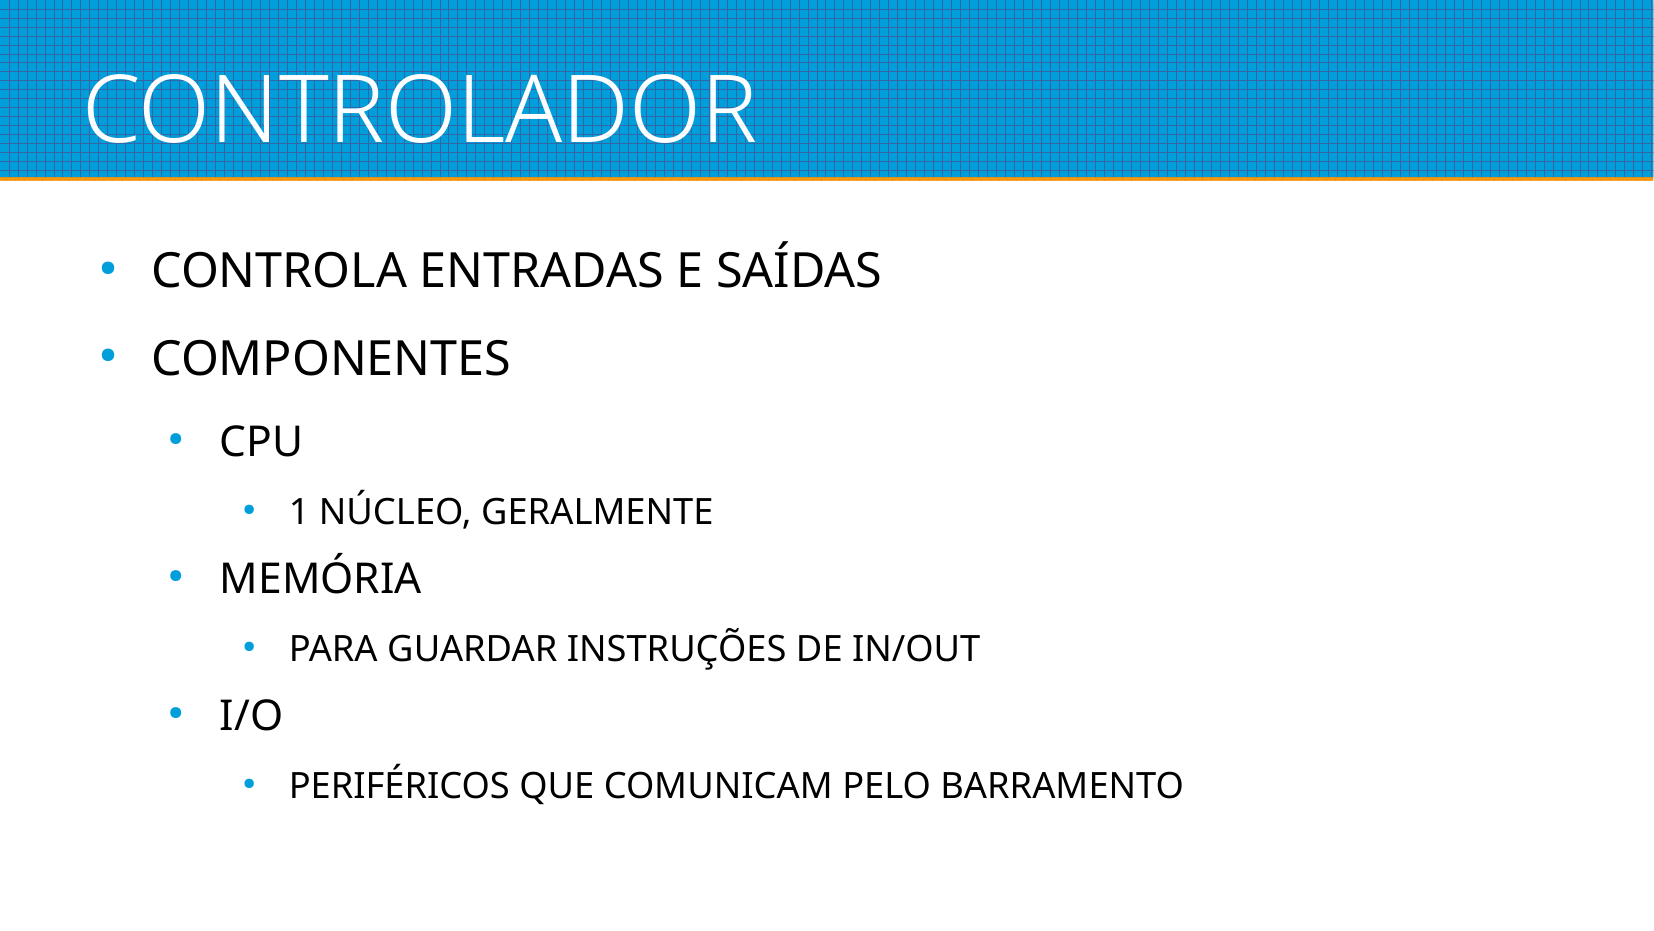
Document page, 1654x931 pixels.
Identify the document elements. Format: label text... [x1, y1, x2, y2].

list CONTROLA ENTRADAS E SAÍDAS COMPONENTES CPU 1 NÚCLEO, GERALMENTE MEMÓRIA PARA GUARDAR INSTRUÇÕES DE IN/OUT I/O PERIFÉRICOS QUE COMUNICAM PELO BARRAMENTO [82, 236, 1563, 811]
title CONTROLADOR [82, 14, 1571, 171]
